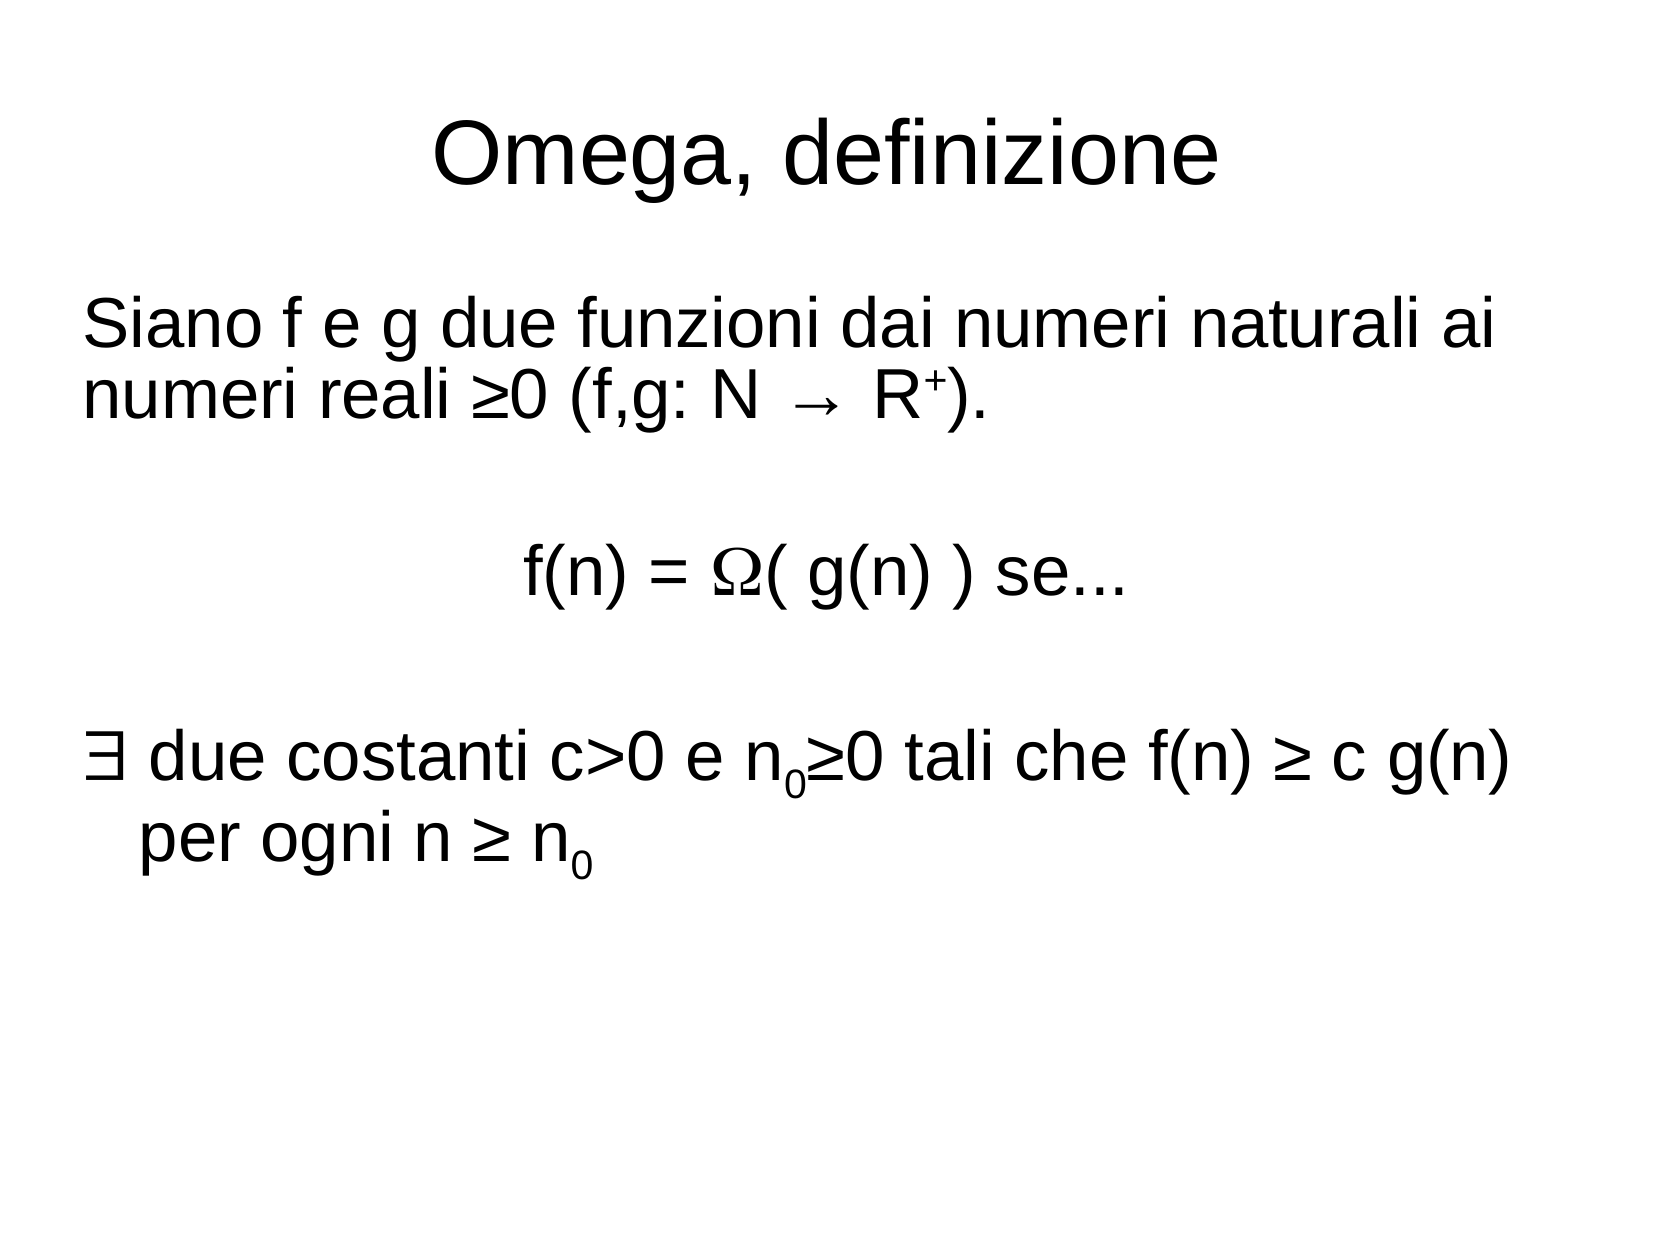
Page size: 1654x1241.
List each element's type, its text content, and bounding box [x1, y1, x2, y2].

list Siano f e g due funzioni dai numeri naturali ai numeri reali ≥0 (f,g: N → R+). f(n) = ( g(n) ) se...  due costanti c>0 e n0≥0 tali che f(n) ≥ c g(n) per ogni n ≥ n0 [82, 290, 1571, 1010]
title Omega, definizione [82, 49, 1571, 257]
